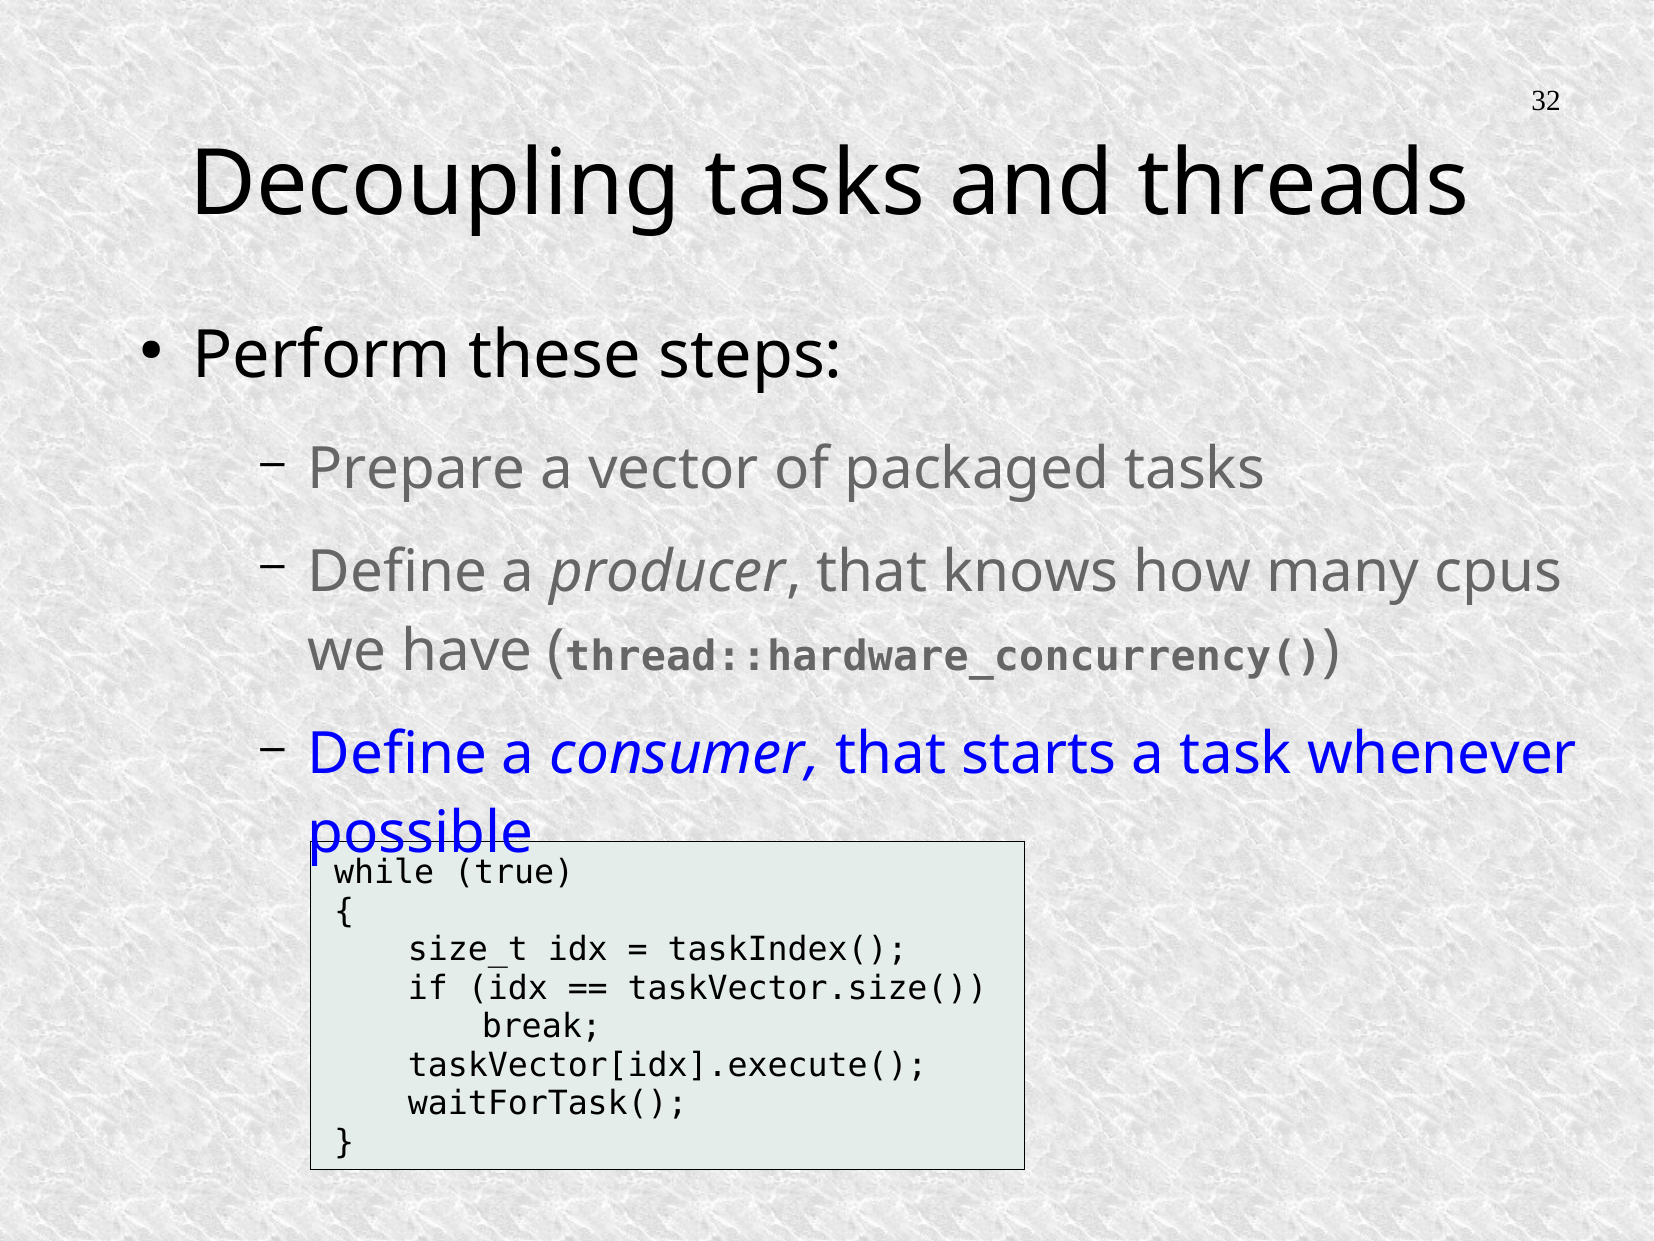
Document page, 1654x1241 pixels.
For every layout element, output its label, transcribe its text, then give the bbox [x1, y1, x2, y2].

text_box while (true) { size_t idx = taskIndex(); if (idx == taskVector.size()) break; taskVector[idx].execute(); waitForTask(); } [334, 852, 989, 1161]
text_box [310, 1136, 1025, 1170]
list Perform these steps: Prepare a vector of packaged tasks Define a producer, that knows how many cpus we have (thread::hardware_concurrency()) Define a consumer, that starts a task whenever possible [121, 305, 1622, 1136]
title Decoupling tasks and threads [123, 73, 1536, 284]
picture [0, 0, 1654, 1241]
